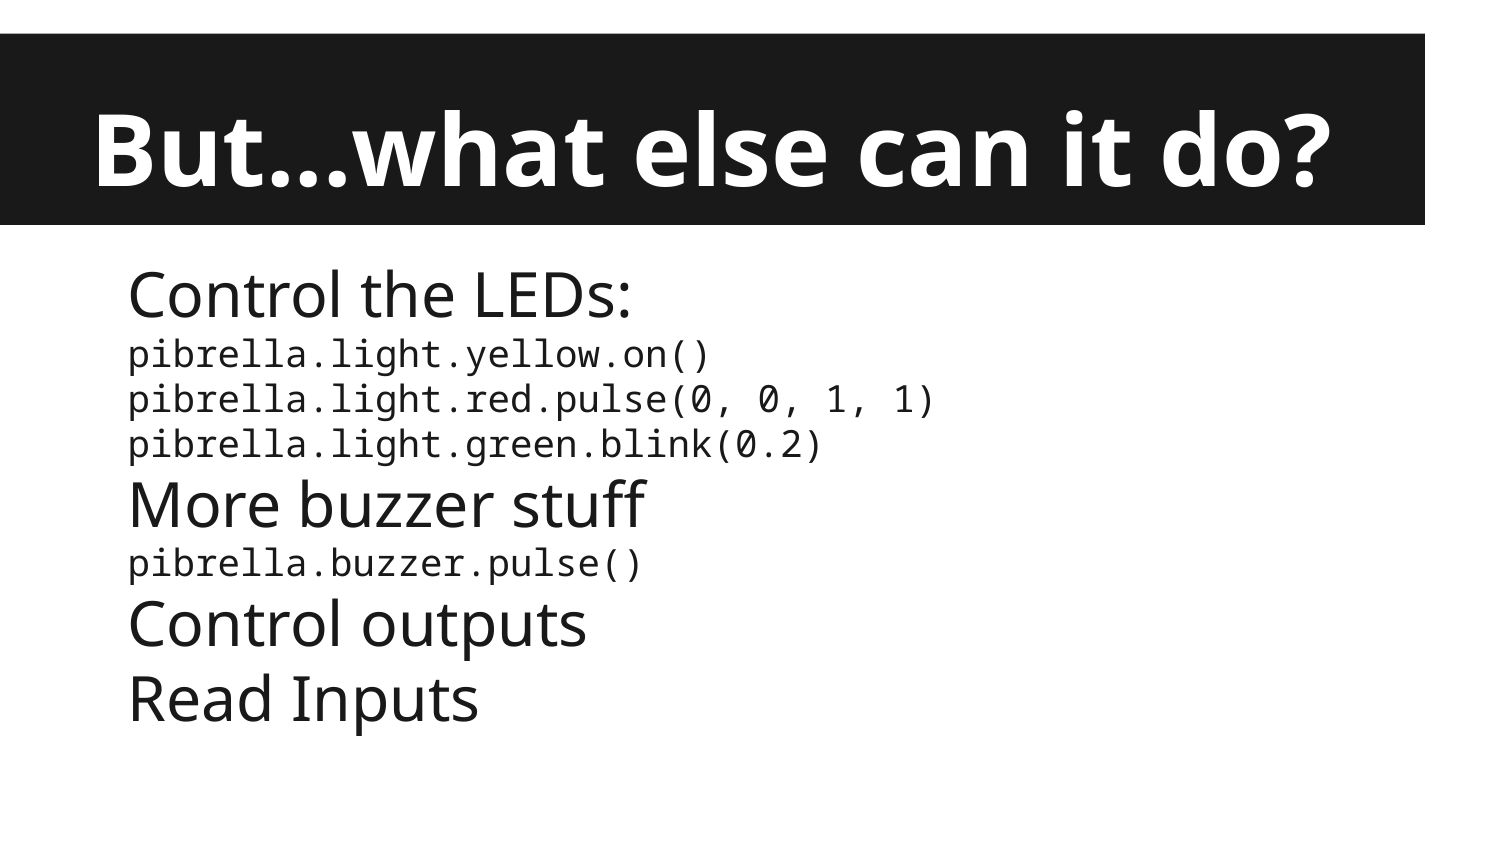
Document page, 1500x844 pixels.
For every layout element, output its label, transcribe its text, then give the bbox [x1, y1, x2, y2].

title But...what else can it do? [75, 33, 1425, 221]
list Control the LEDs: pibrella.light.yellow.on() pibrella.light.red.pulse(0, 0, 1, 1) pibrella.light.green.blink(0.2) More buzzer stuff pibrella.buzzer.pulse() Control outputs Read Inputs [75, 239, 1425, 808]
